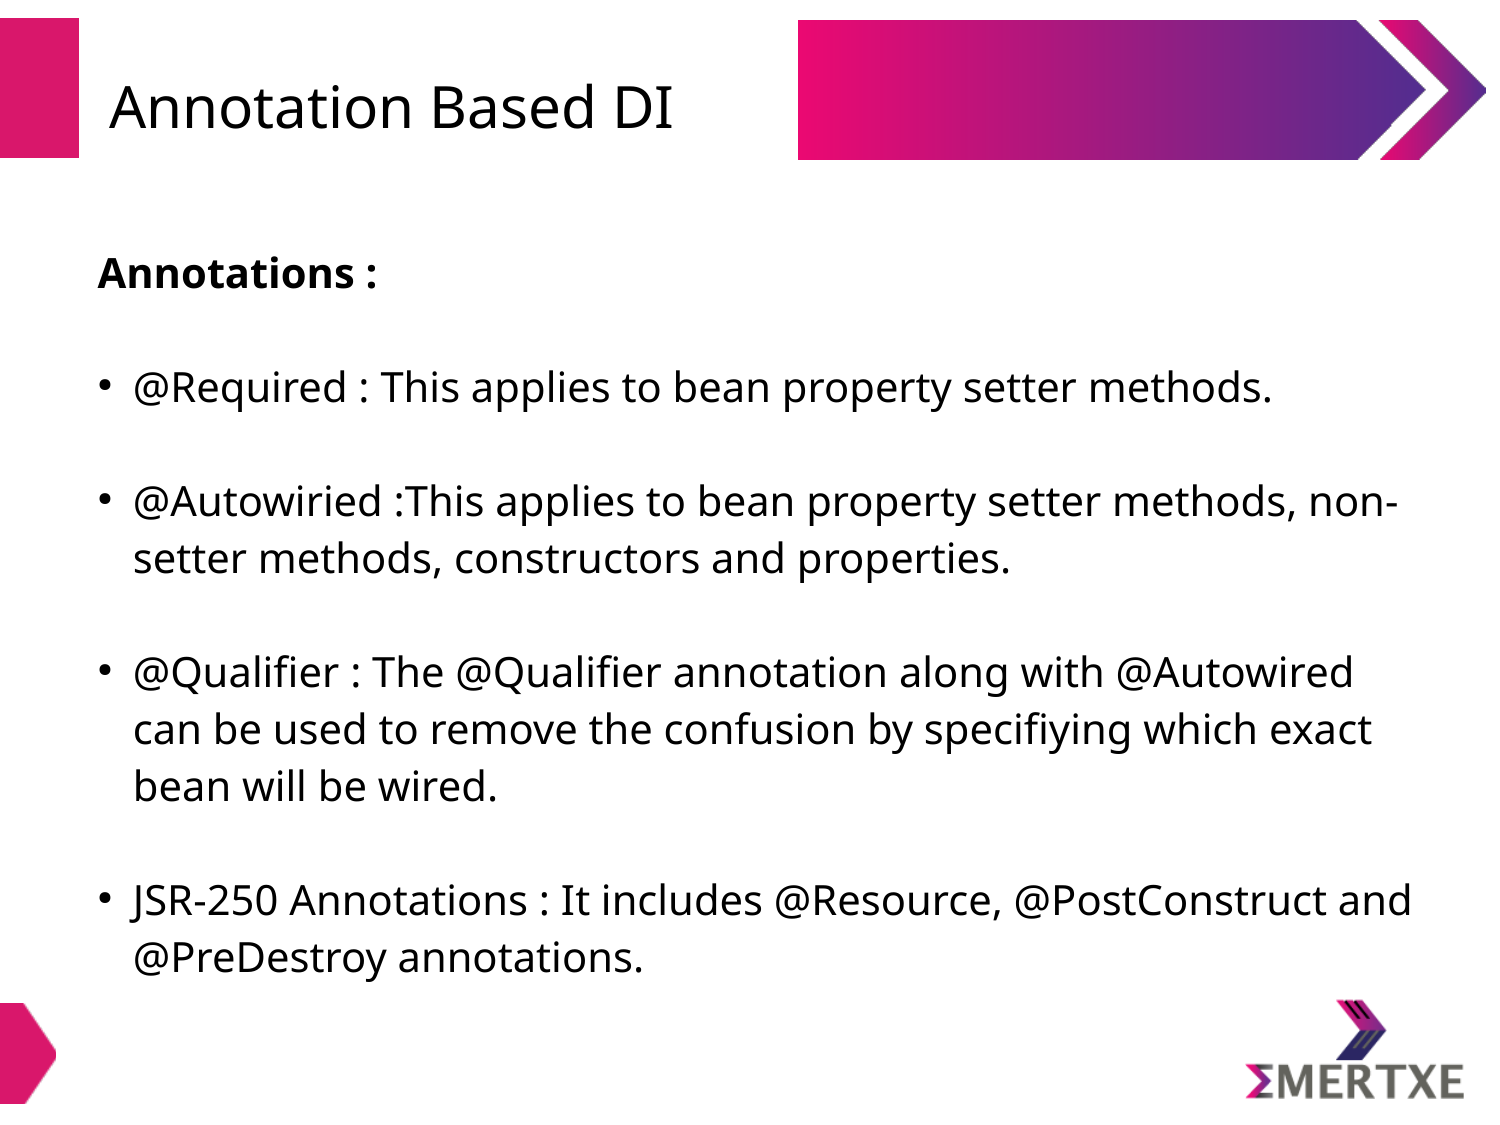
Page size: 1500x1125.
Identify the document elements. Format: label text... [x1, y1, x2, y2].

text_box Annotations : @Required : This applies to bean property setter methods. @Autowiried :This applies to bean property setter methods, non-setter methods, constructors and properties. @Qualifier : The @Qualifier annotation along with @Autowired can be used to remove the confusion by specifiying which exact bean will be wired. JSR-250 Annotations : It includes @Resource, @PostConstruct and @PreDestroy annotations. [82, 236, 1430, 889]
picture [1245, 996, 1465, 1099]
text_box Annotation Based DI [94, 58, 745, 142]
picture [798, 20, 1486, 160]
